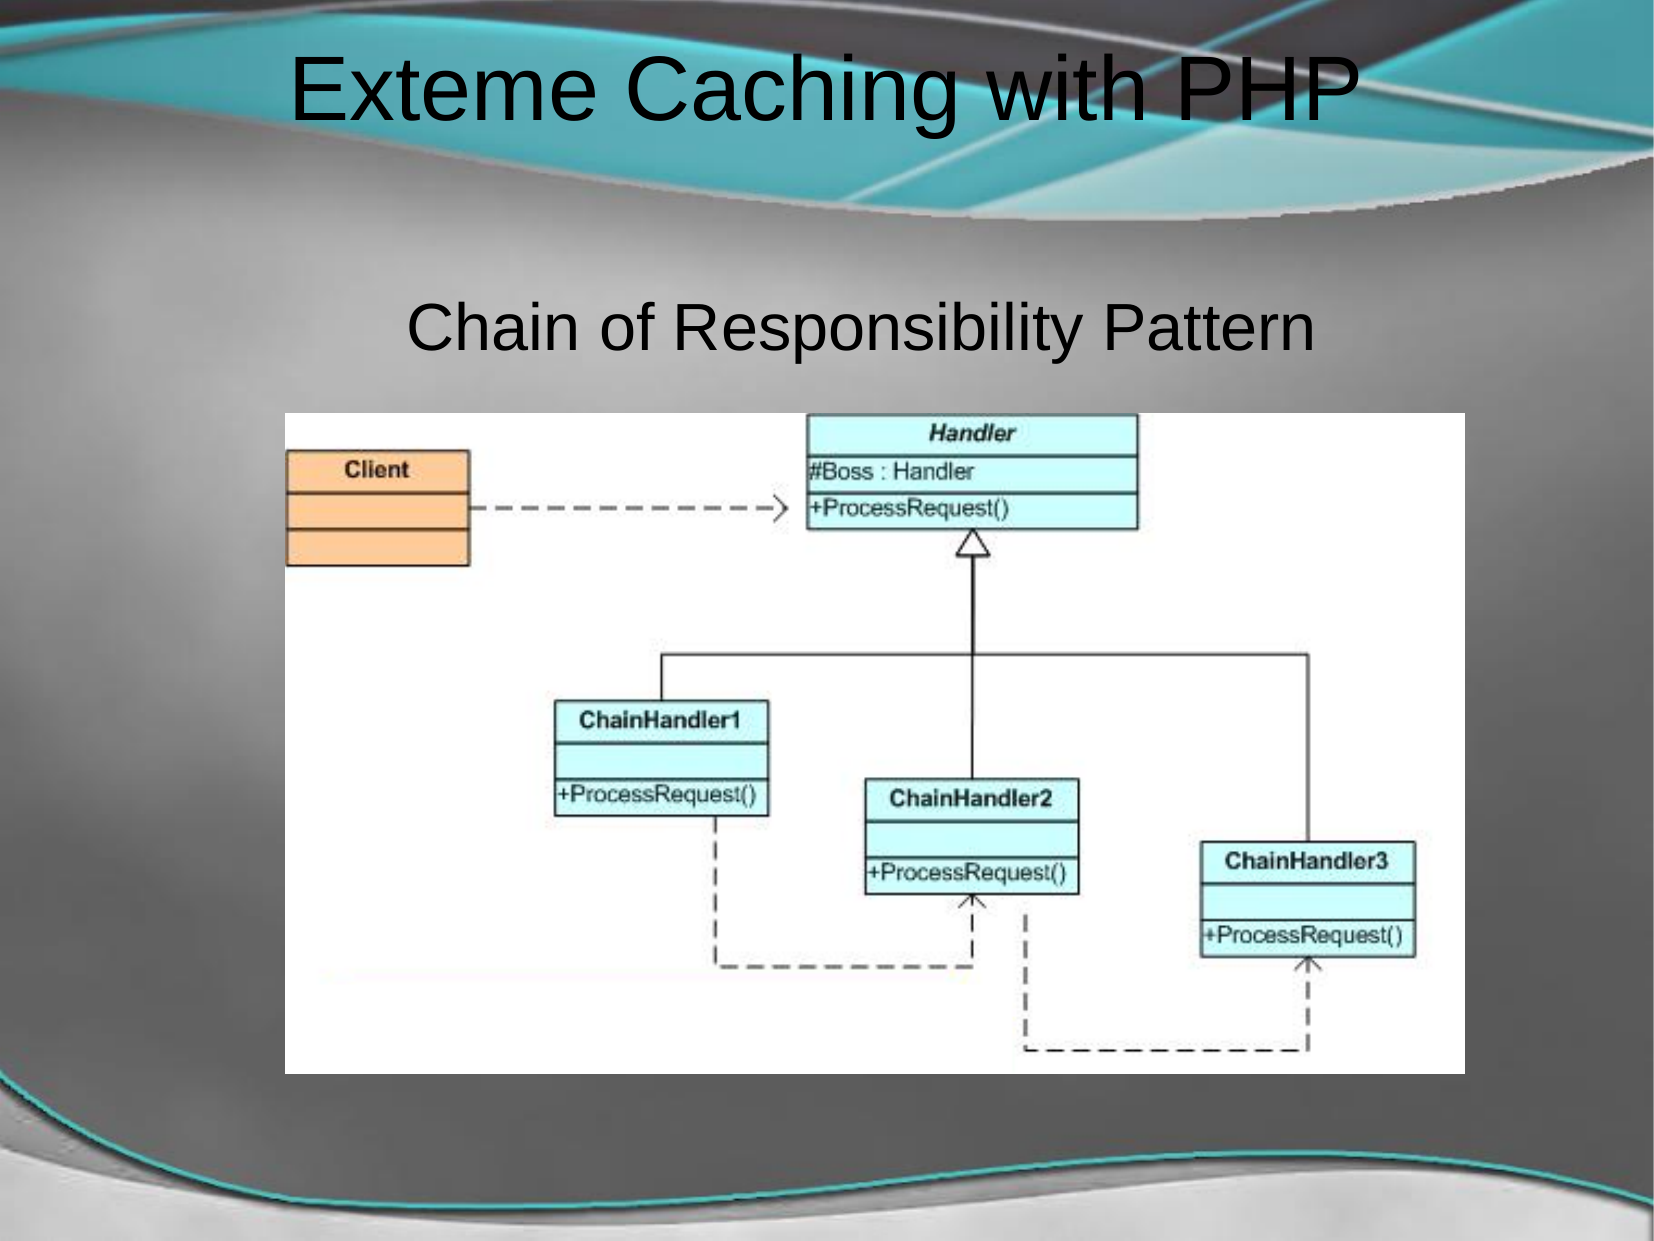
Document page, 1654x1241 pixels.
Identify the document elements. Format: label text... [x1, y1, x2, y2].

picture [0, 178, 1654, 1241]
list Chain of Responsibility Pattern [82, 290, 1571, 1010]
title Exteme Caching with PHP [0, 0, 1654, 178]
